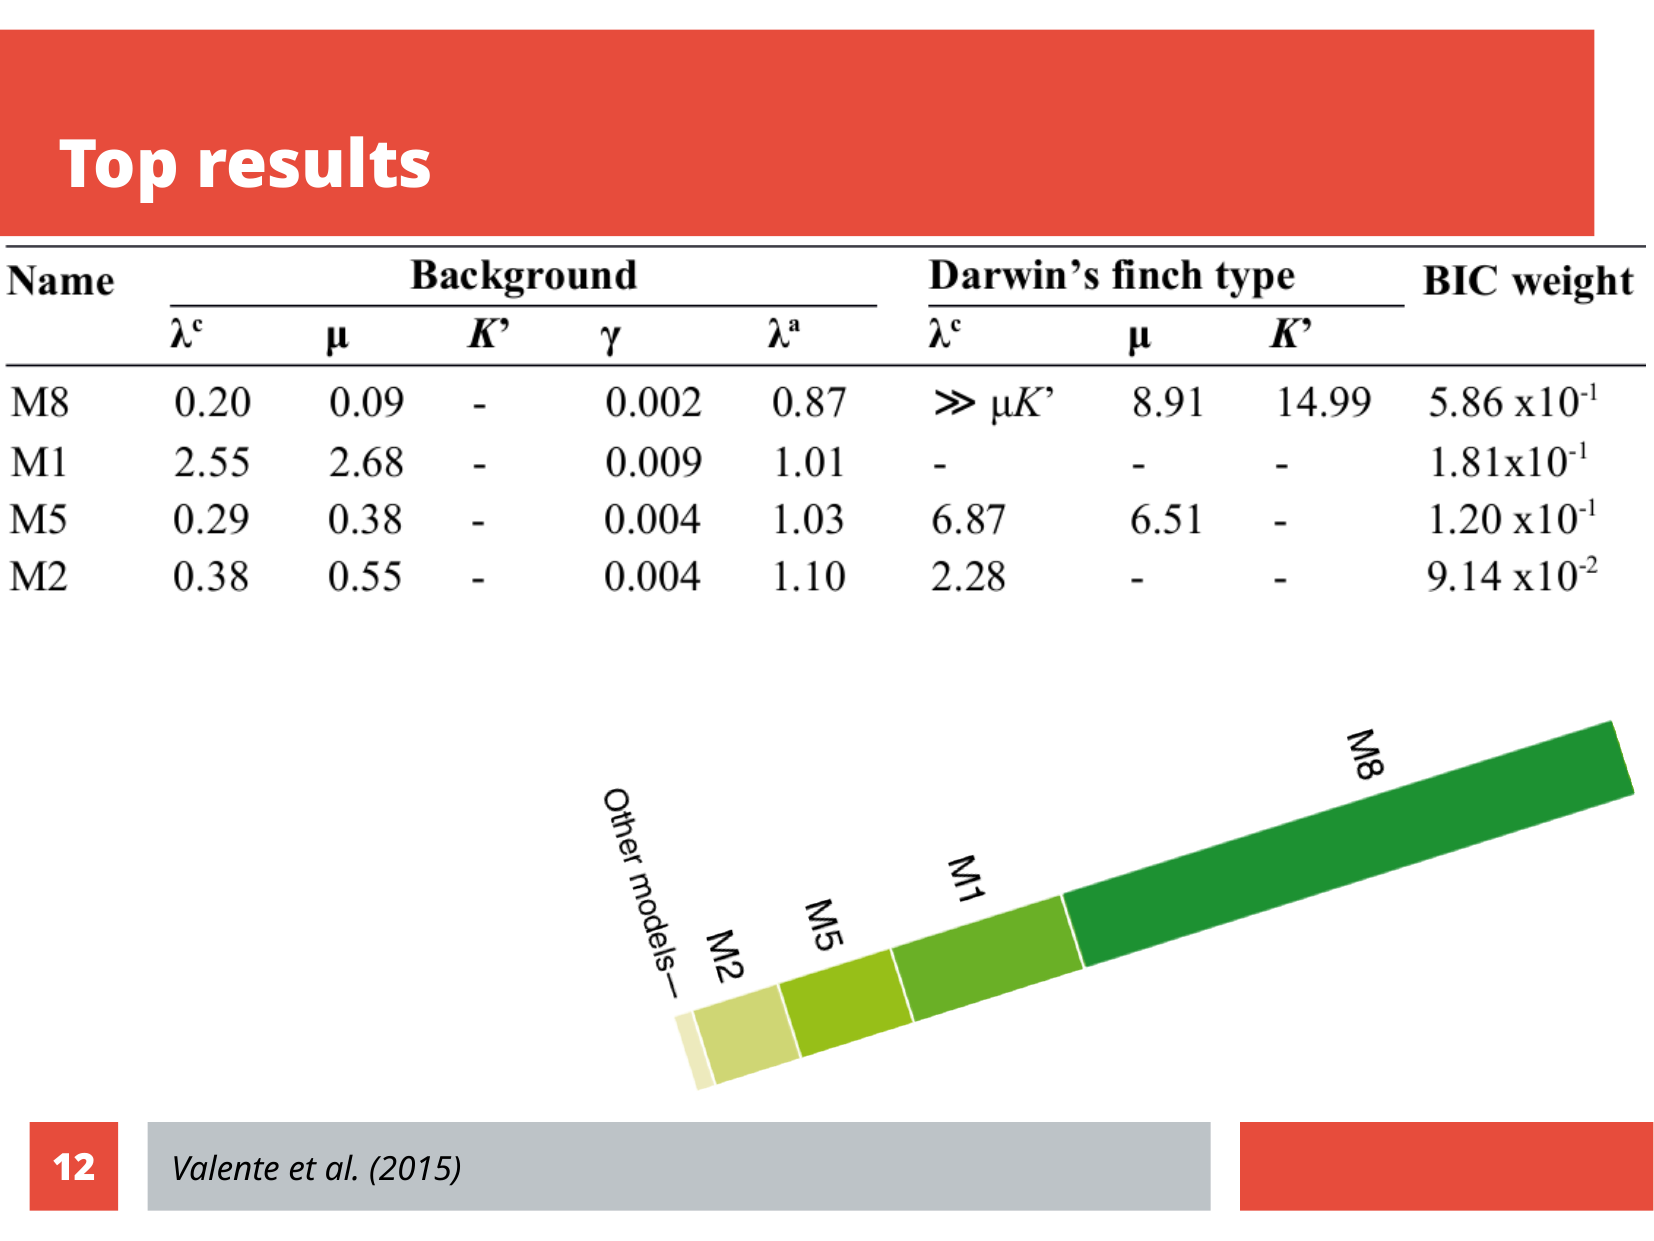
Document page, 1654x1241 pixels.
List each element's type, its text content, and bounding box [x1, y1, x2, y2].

picture [5, 245, 1646, 1092]
title Top results [59, 59, 1595, 207]
text_box Valente et al. (2015) [156, 1137, 528, 1191]
